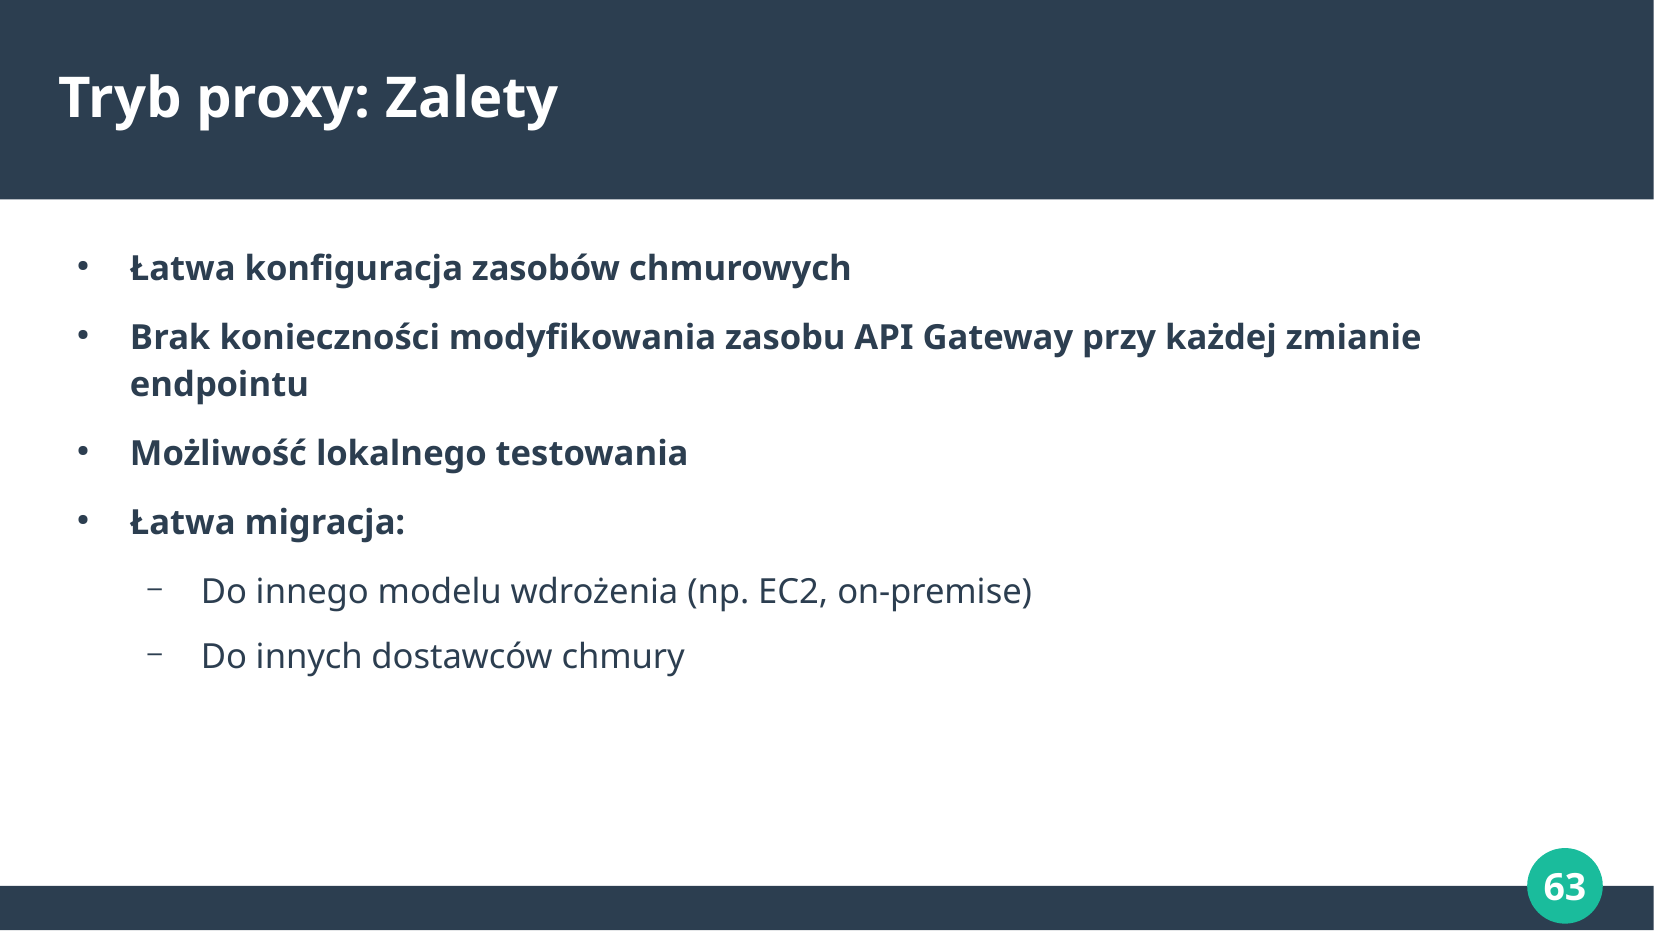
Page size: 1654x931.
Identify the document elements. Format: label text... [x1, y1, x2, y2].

list Łatwa konfiguracja zasobów chmurowych Brak konieczności modyfikowania zasobu API Gateway przy każdej zmianie endpointu Możliwość lokalnego testowania Łatwa migracja: Do innego modelu wdrożenia (np. EC2, on-premise) Do innych dostawców chmury [59, 243, 1538, 864]
title Tryb proxy: Zalety [59, 37, 1595, 156]
